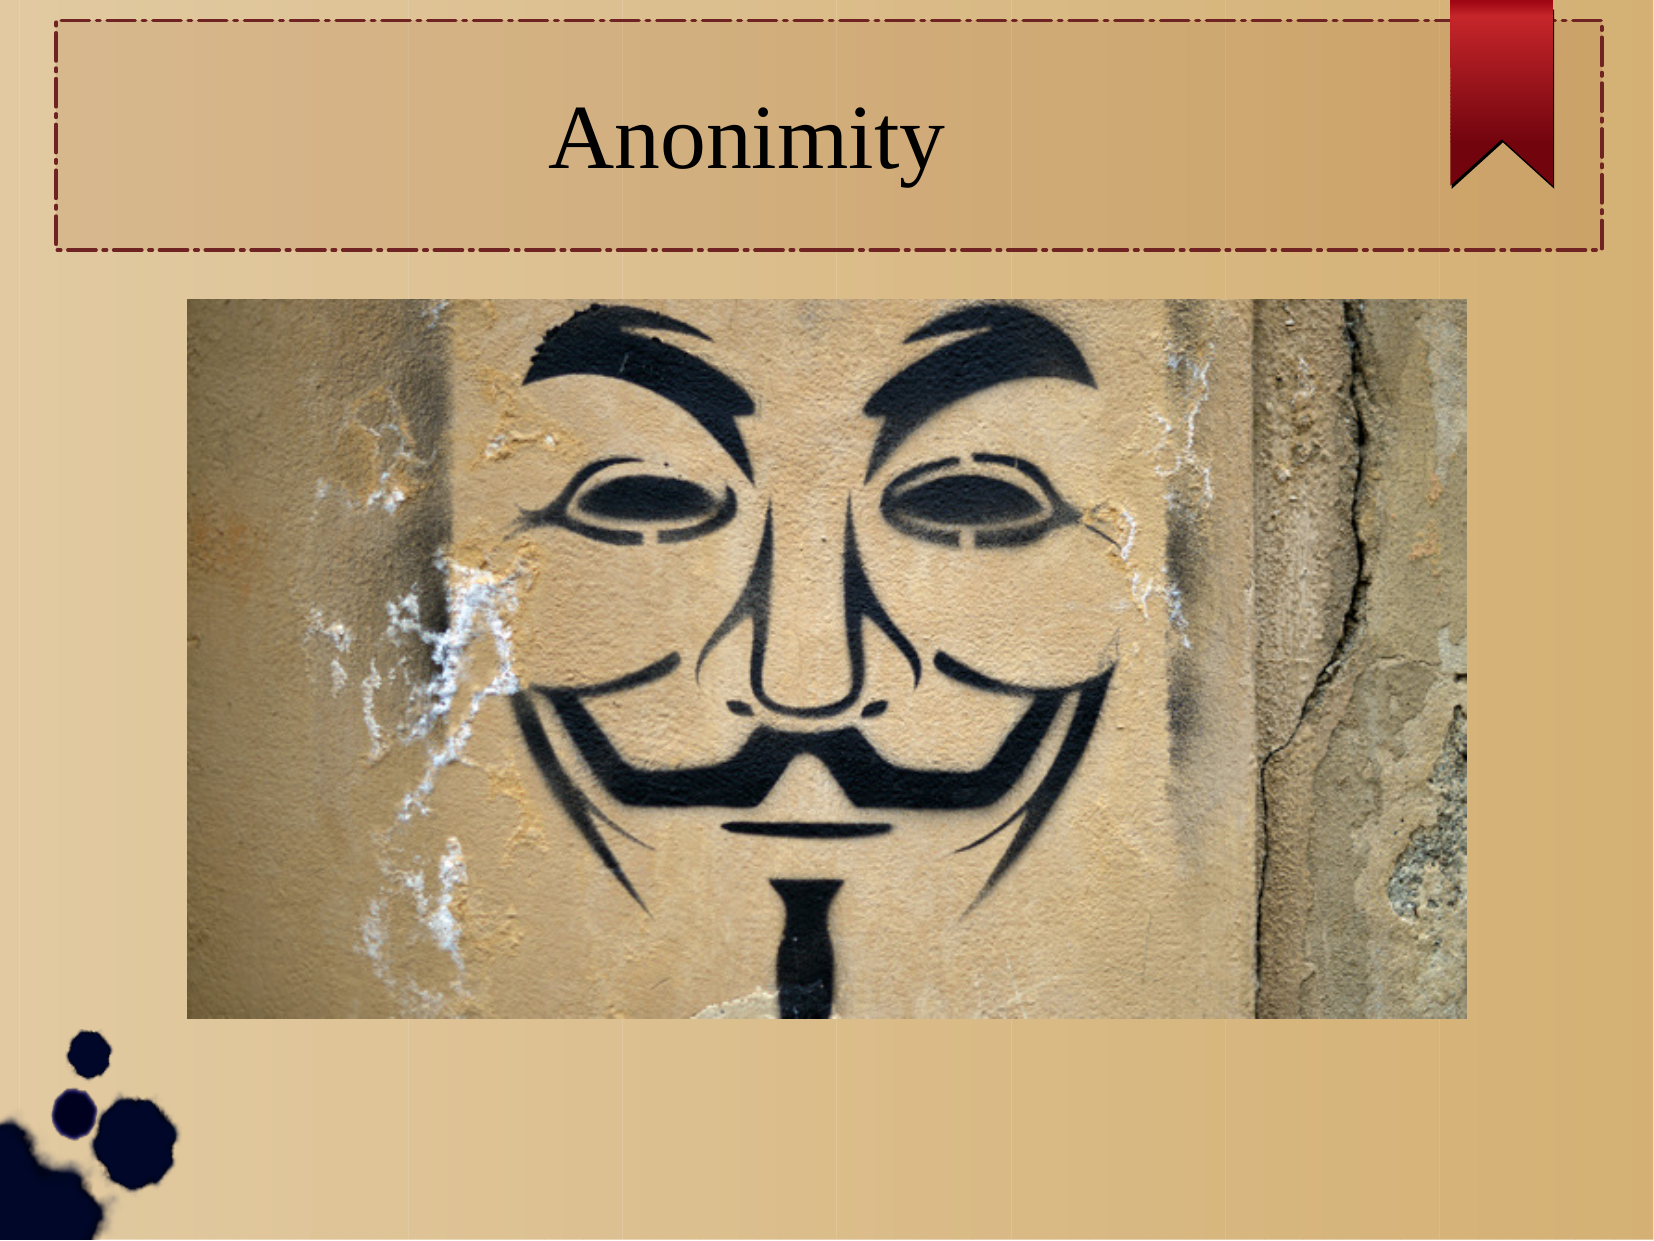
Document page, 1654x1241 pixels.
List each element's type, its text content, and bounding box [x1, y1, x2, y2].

title Anonimity [82, 47, 1412, 229]
picture [187, 299, 1467, 1019]
